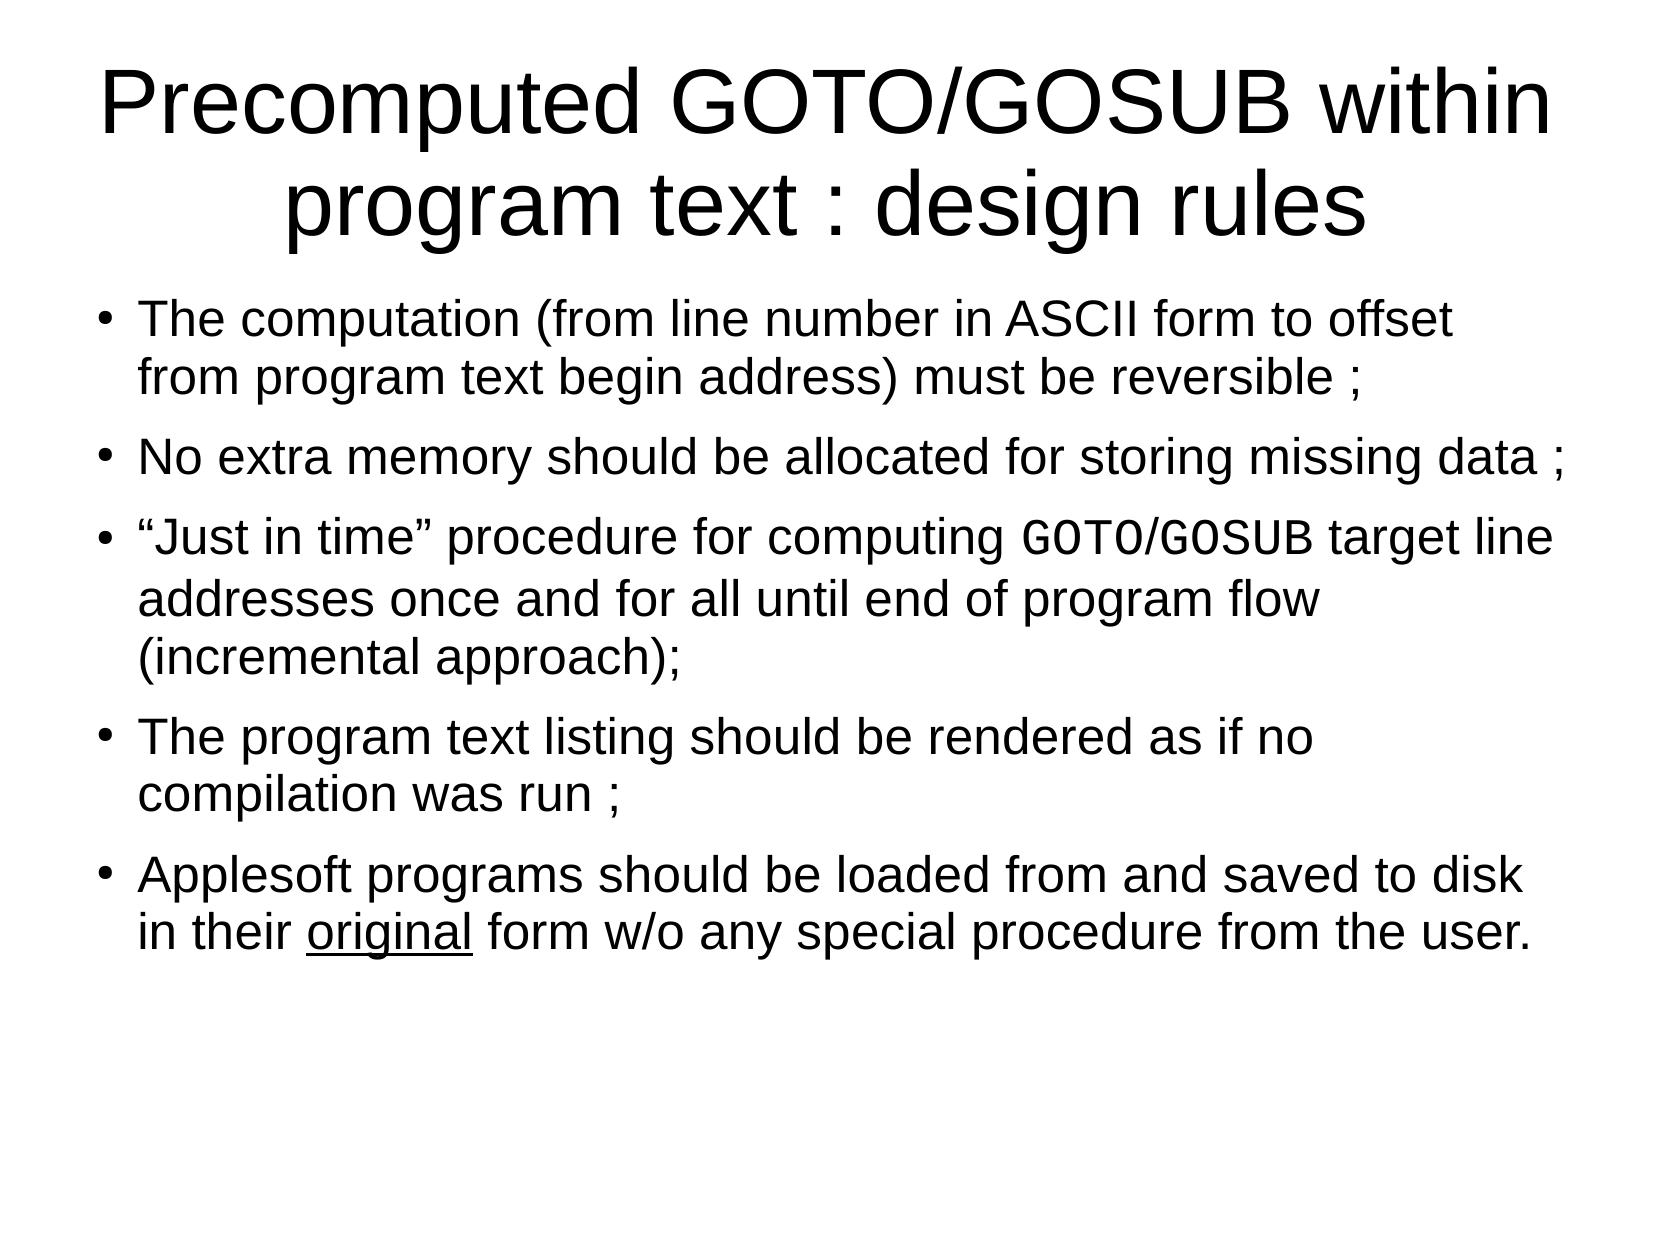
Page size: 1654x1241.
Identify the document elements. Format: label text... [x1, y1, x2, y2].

list The computation (from line number in ASCII form to offset from program text begin address) must be reversible ; No extra memory should be allocated for storing missing data ; “Just in time” procedure for computing GOTO/GOSUB target line addresses once and for all until end of program flow (incremental approach); The program text listing should be rendered as if no compilation was run ; Applesoft programs should be loaded from and saved to disk in their original form w/o any special procedure from the user. [82, 290, 1571, 1010]
title Precomputed GOTO/GOSUB within program text : design rules [82, 49, 1571, 257]
